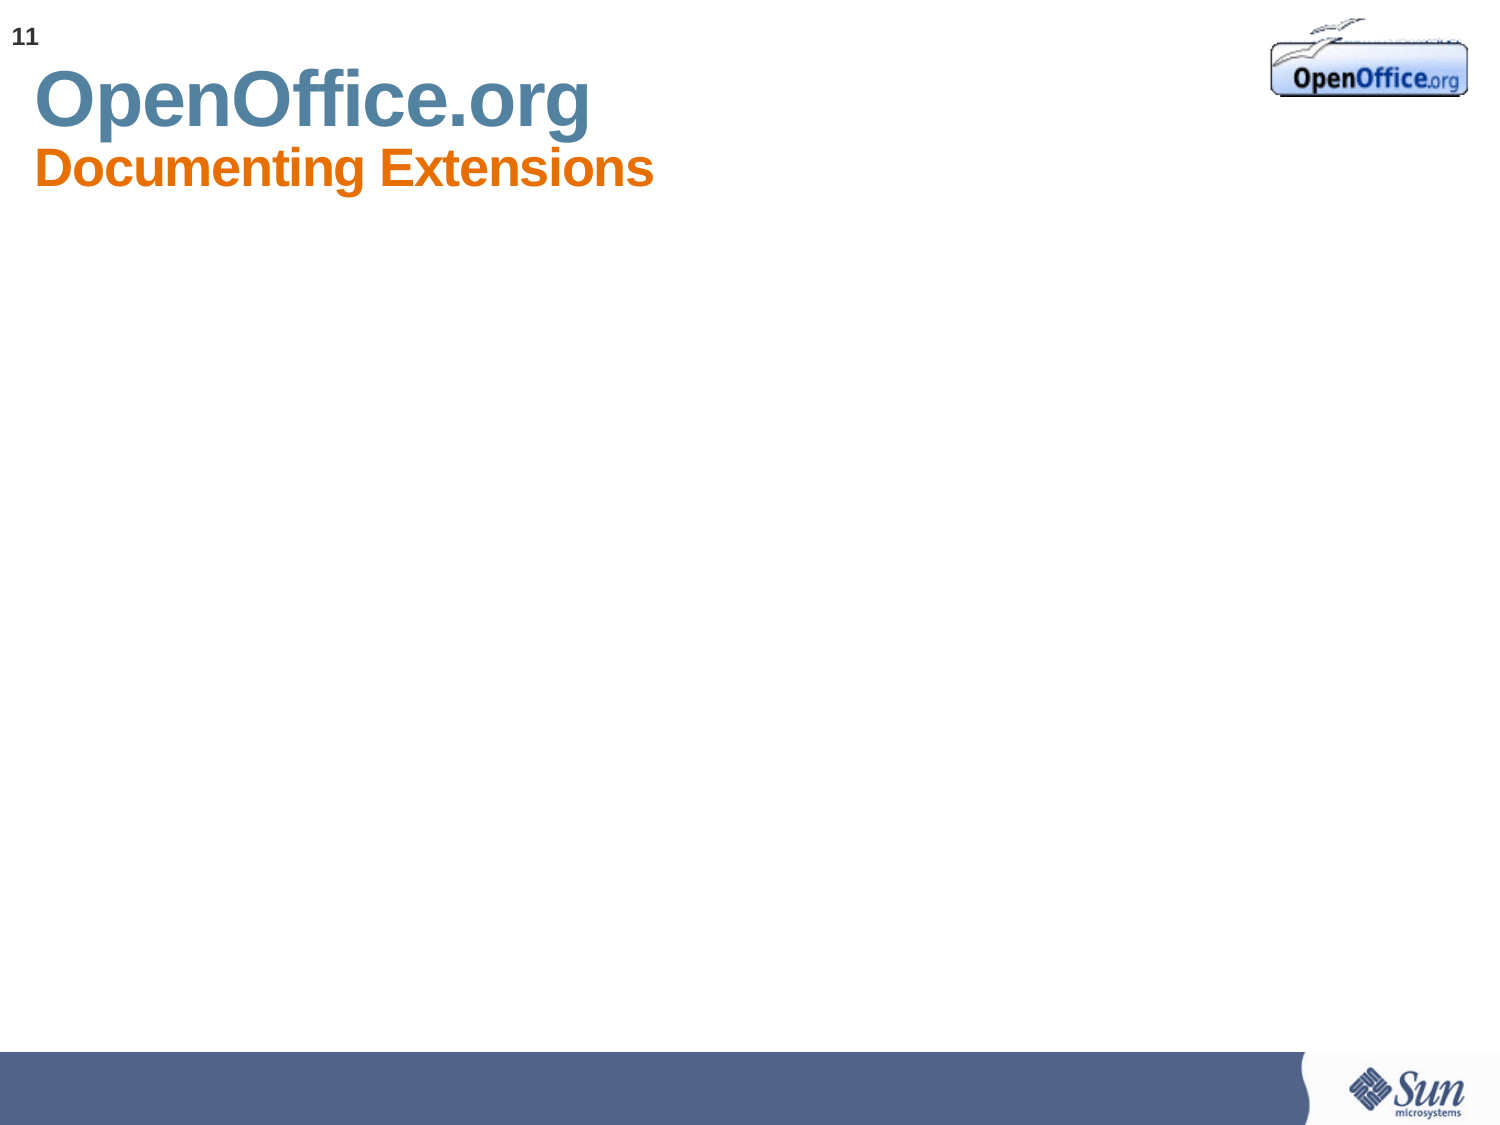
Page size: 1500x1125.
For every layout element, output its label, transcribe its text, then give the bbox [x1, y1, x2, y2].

title OpenOffice.org Documenting Extensions [34, 63, 1262, 207]
picture [0, 1052, 1500, 1125]
picture [1269, 17, 1470, 97]
